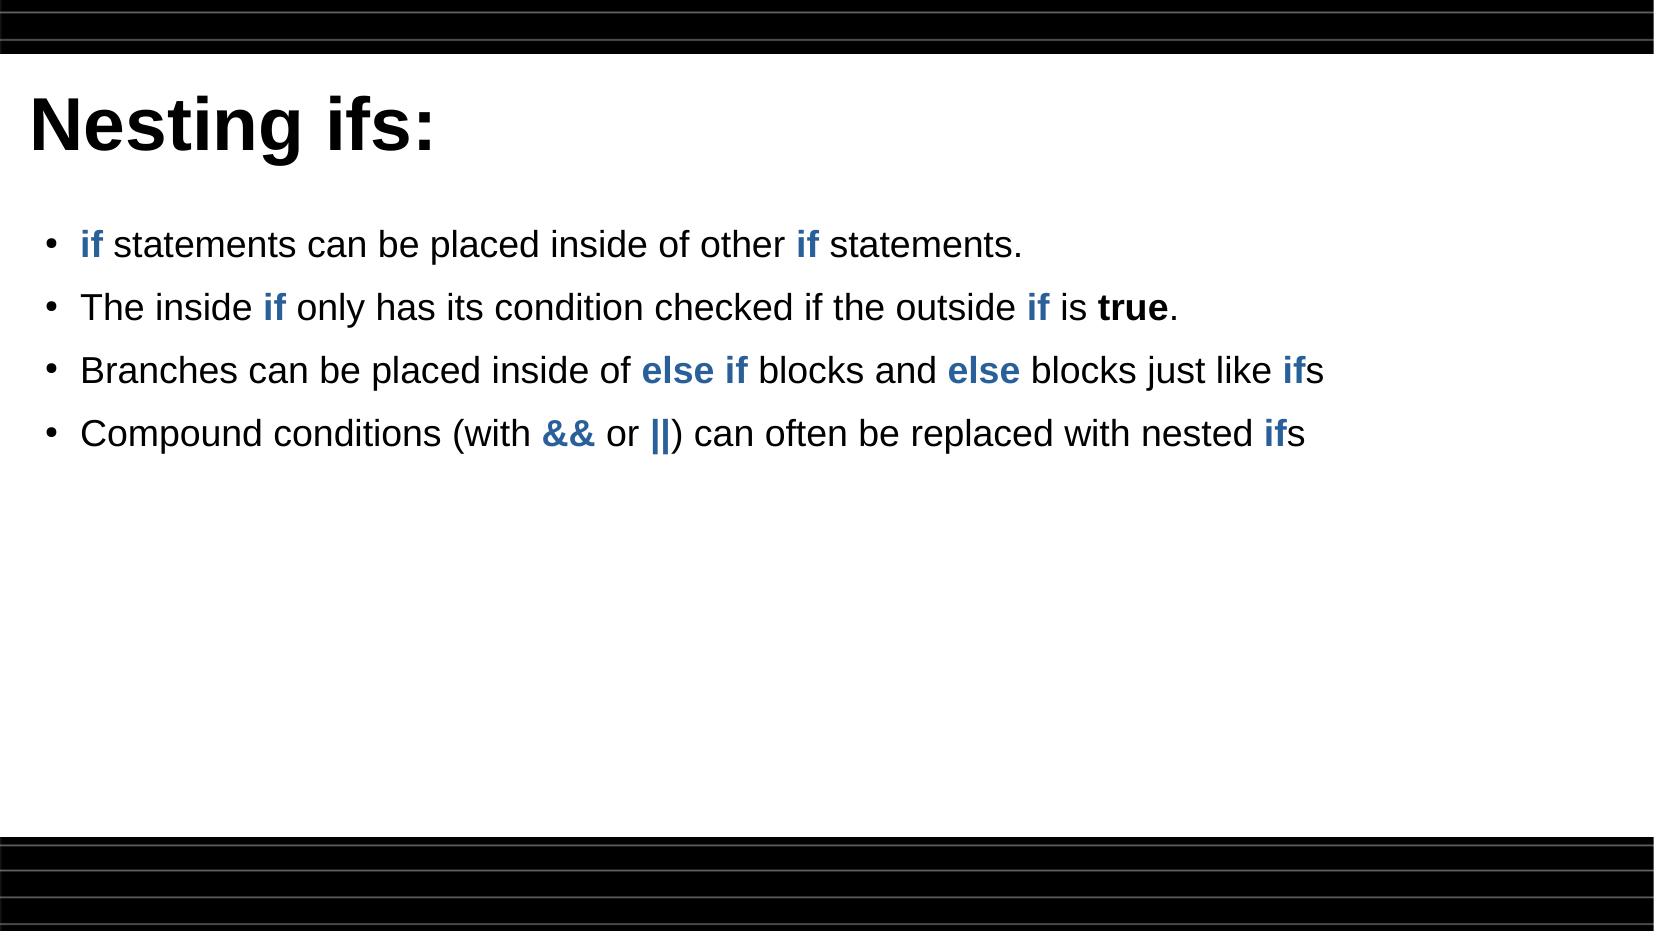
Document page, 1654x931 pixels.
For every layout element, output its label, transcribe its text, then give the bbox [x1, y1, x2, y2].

text_box Nesting ifs: [15, 75, 1591, 174]
picture [0, 0, 1654, 54]
picture [0, 837, 1654, 931]
text_box if statements can be placed inside of other if statements. The inside if only has its condition checked if the outside if is true. Branches can be placed inside of else if blocks and else blocks just like ifs Compound conditions (with && or ||) can often be replaced with nested ifs [30, 195, 1576, 651]
